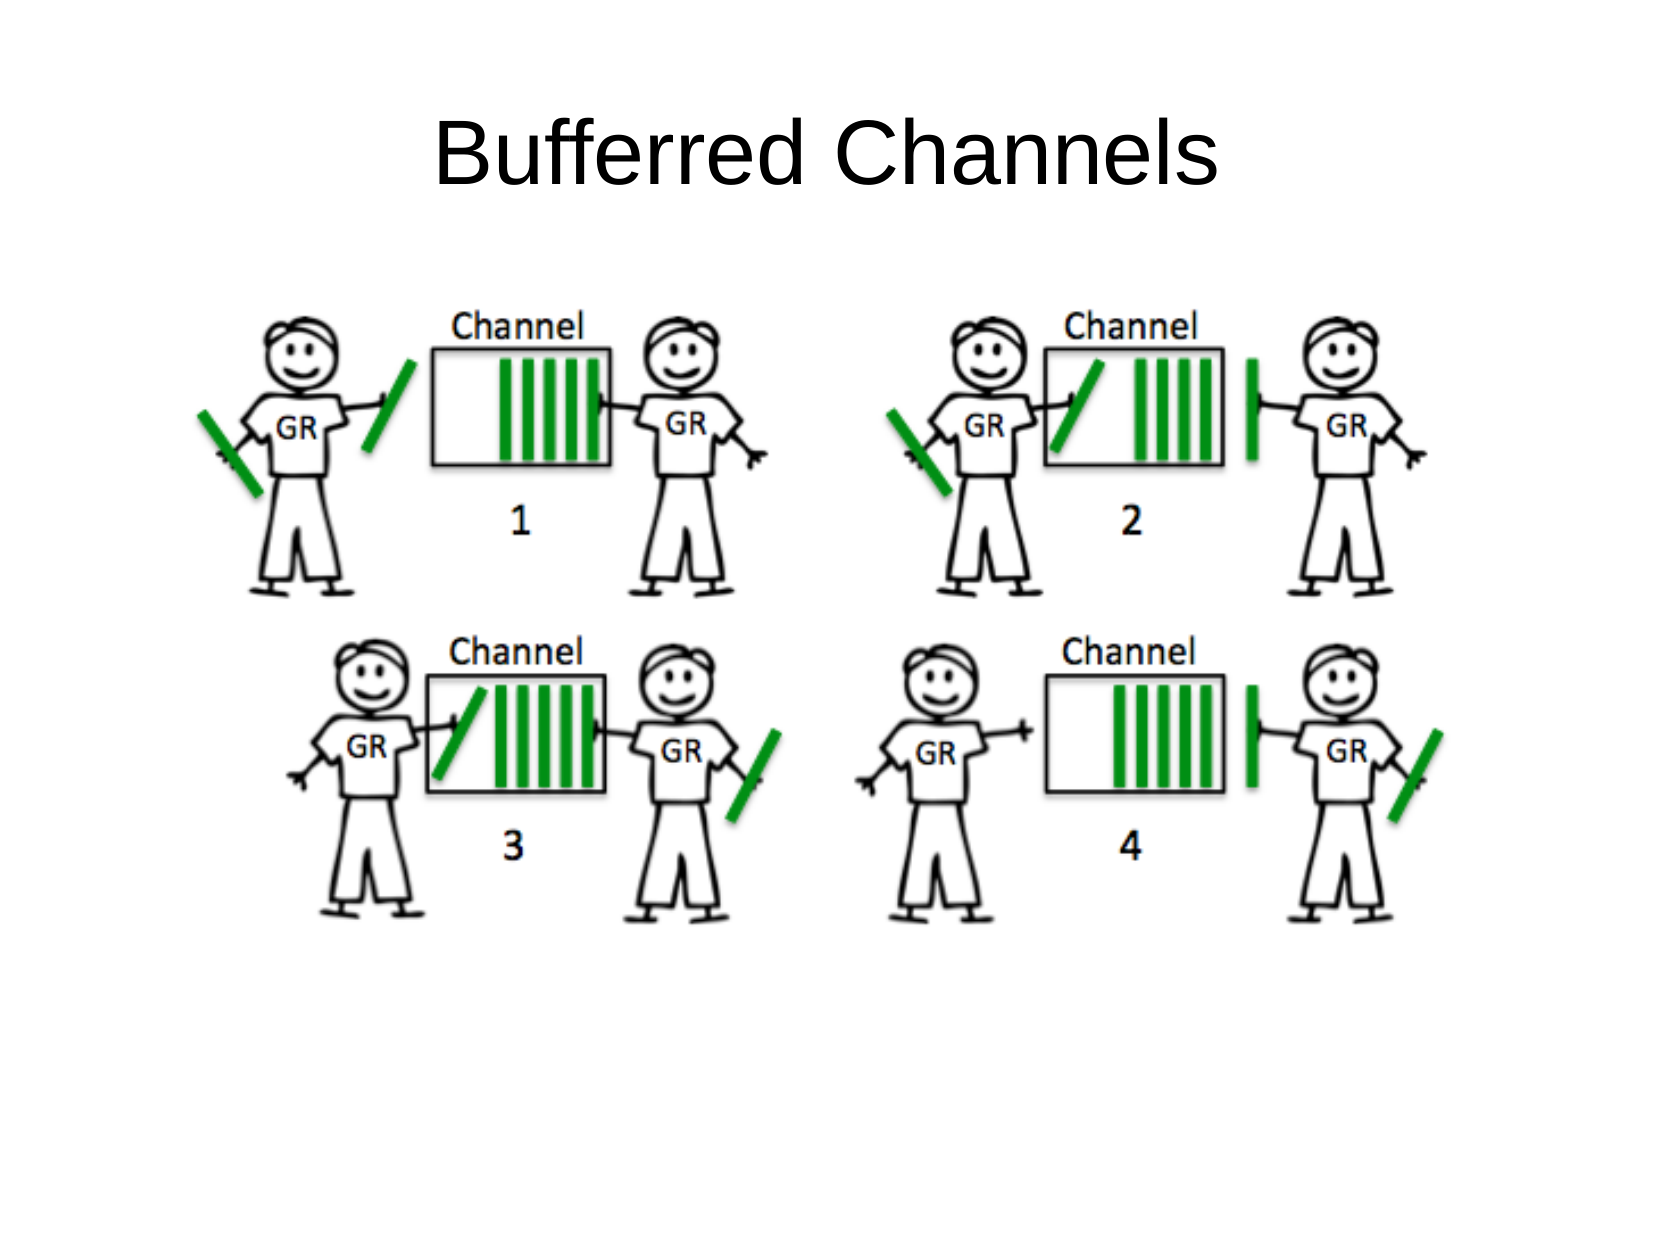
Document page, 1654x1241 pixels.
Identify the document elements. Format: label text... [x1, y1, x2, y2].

picture [189, 301, 1453, 945]
title Bufferred Channels [82, 49, 1571, 257]
